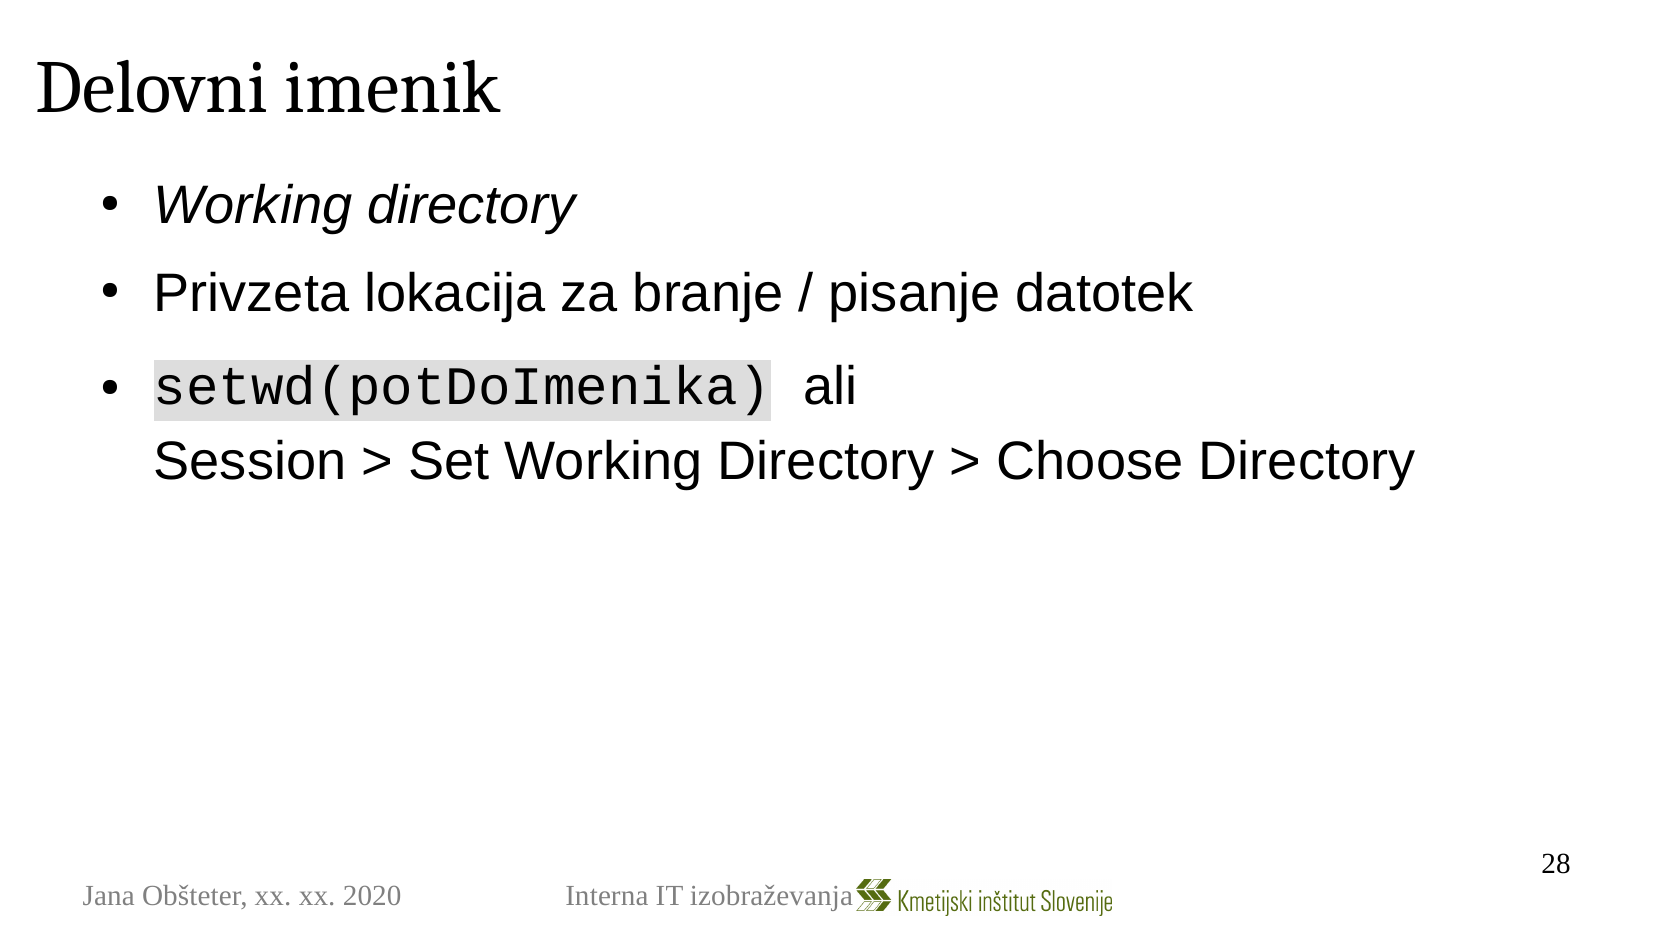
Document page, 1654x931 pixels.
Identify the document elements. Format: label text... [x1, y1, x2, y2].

title Delovni imenik [35, 21, 1524, 154]
picture [856, 879, 1112, 916]
list Working directory Privzeta lokacija za branje / pisanje datotek setwd(potDoImenika) ali Session > Set Working Directory > Choose Directory [82, 165, 1571, 769]
